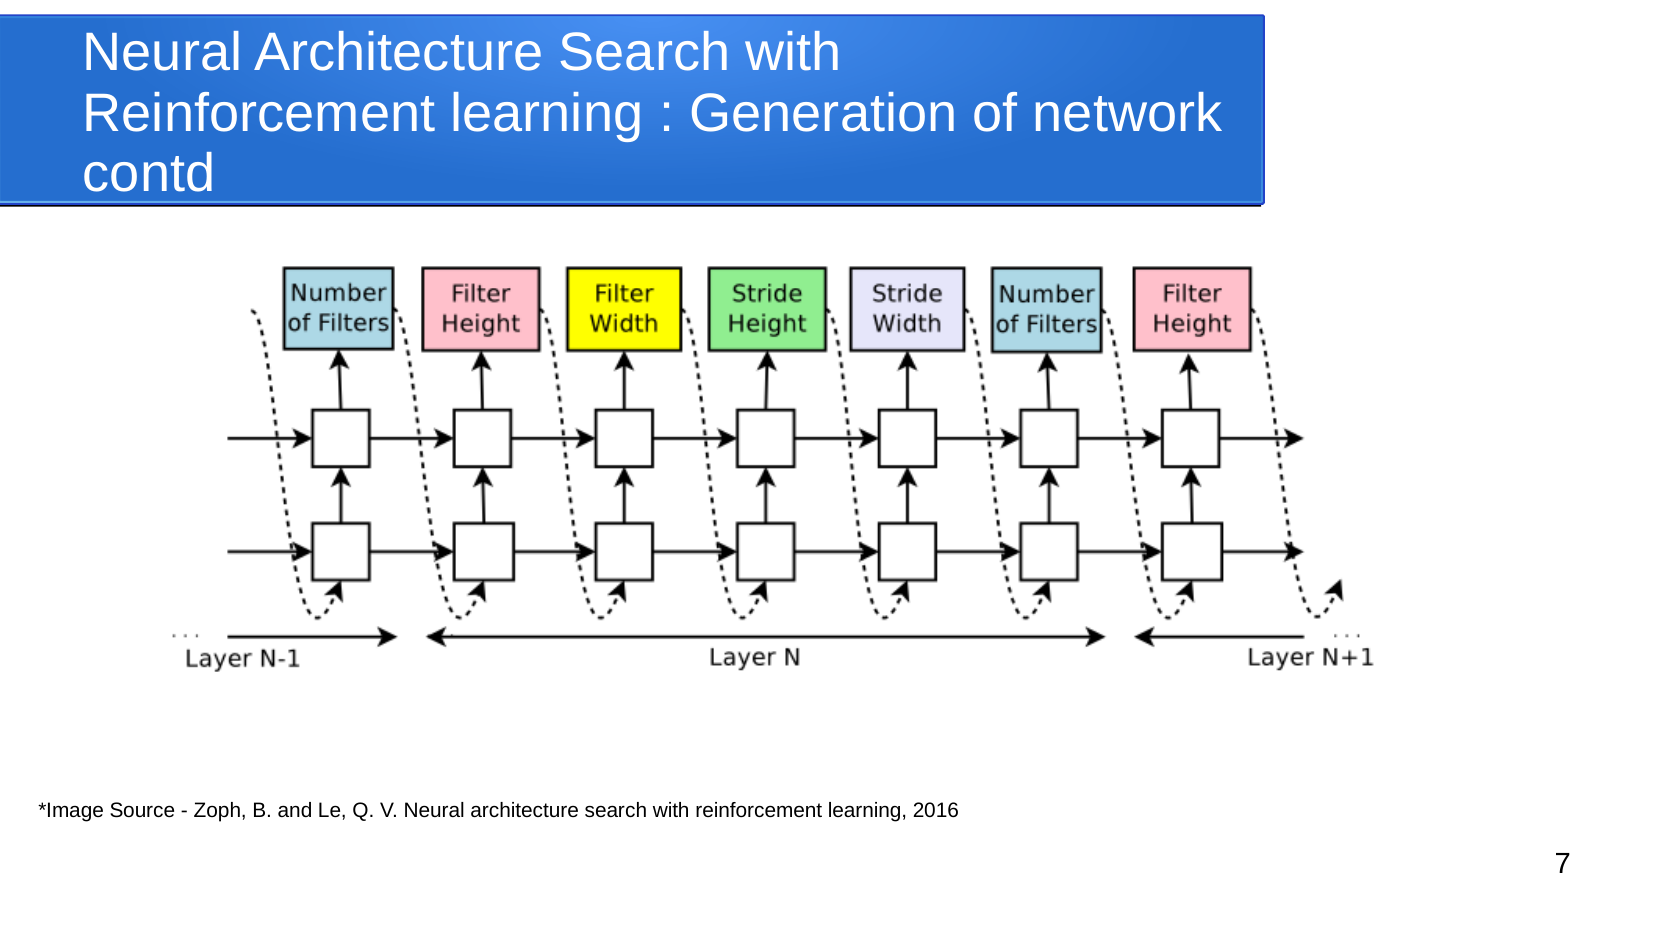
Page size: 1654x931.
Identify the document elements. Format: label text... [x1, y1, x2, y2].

text_box *Image Source - Zoph, B. and Le, Q. V. Neural architecture search with reinforcement learning, 2016 [23, 791, 1252, 863]
title Neural Architecture Search with Reinforcement learning : Generation of network contd [82, 21, 1235, 204]
picture [137, 226, 1394, 697]
